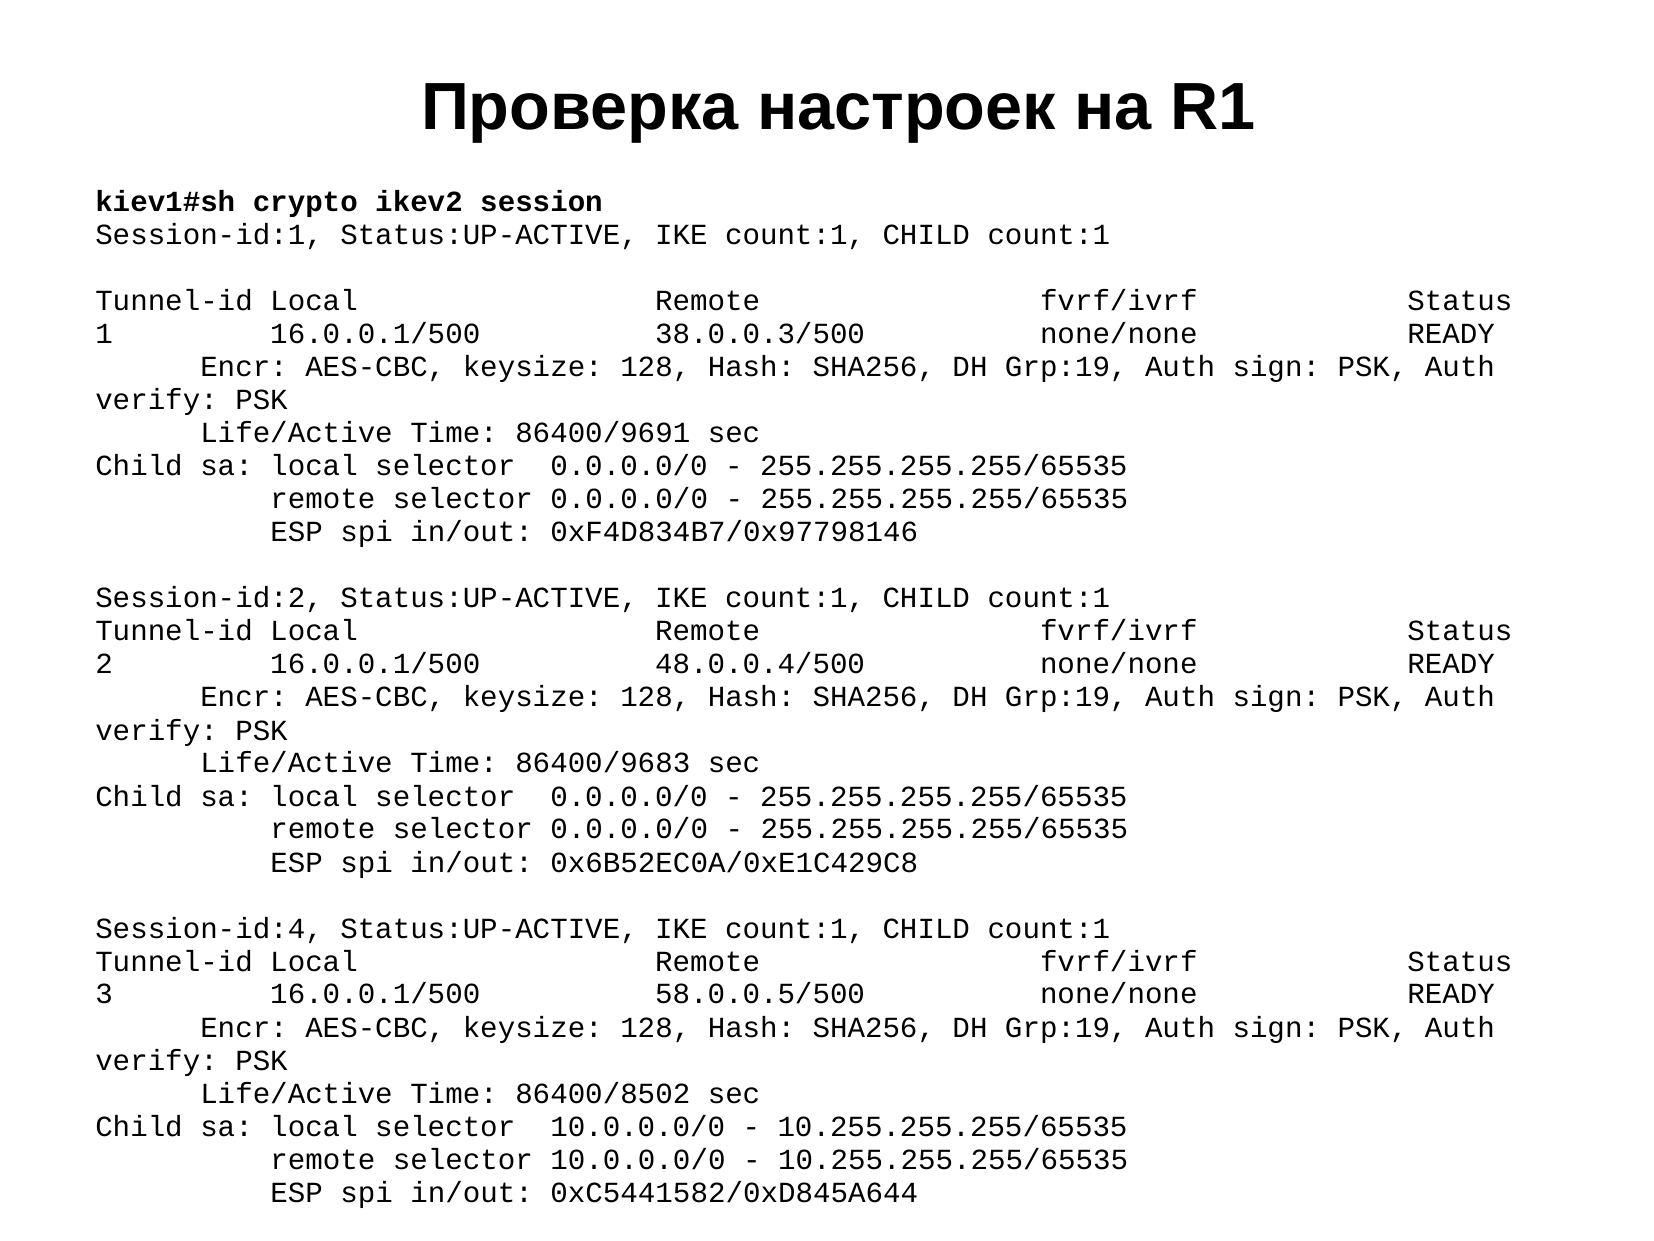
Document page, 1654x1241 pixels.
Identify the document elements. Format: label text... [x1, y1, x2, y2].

list kiev1#sh crypto ikev2 session Session-id:1, Status:UP-ACTIVE, IKE count:1, CHILD count:1 Tunnel-id Local Remote fvrf/ivrf Status 1 16.0.0.1/500 38.0.0.3/500 none/none READY Encr: AES-CBC, keysize: 128, Hash: SHA256, DH Grp:19, Auth sign: PSK, Auth verify: PSK Life/Active Time: 86400/9691 sec Child sa: local selector 0.0.0.0/0 - 255.255.255.255/65535 remote selector 0.0.0.0/0 - 255.255.255.255/65535 ESP spi in/out: 0xF4D834B7/0x97798146 Session-id:2, Status:UP-ACTIVE, IKE count:1, CHILD count:1 Tunnel-id Local Remote fvrf/ivrf Status 2 16.0.0.1/500 48.0.0.4/500 none/none READY Encr: AES-CBC, keysize: 128, Hash: SHA256, DH Grp:19, Auth sign: PSK, Auth verify: PSK Life/Active Time: 86400/9683 sec Child sa: local selector 0.0.0.0/0 - 255.255.255.255/65535 remote selector 0.0.0.0/0 - 255.255.255.255/65535 ESP spi in/out: 0x6B52EC0A/0xE1C429C8 Session-id:4, Status:UP-ACTIVE, IKE count:1, CHILD count:1 Tunnel-id Local Remote fvrf/ivrf Status 3 16.0.0.1/500 58.0.0.5/500 none/none READY Encr: AES-CBC, keysize: 128, Hash: SHA256, DH Grp:19, Auth sign: PSK, Auth verify: PSK Life/Active Time: 86400/8502 sec Child sa: local selector 10.0.0.0/0 - 10.255.255.255/65535 remote selector 10.0.0.0/0 - 10.255.255.255/65535 ESP spi in/out: 0xC5441582/0xD845A644 [95, 187, 1538, 1211]
text_box Проверка настроек на R1 [64, 37, 1613, 151]
